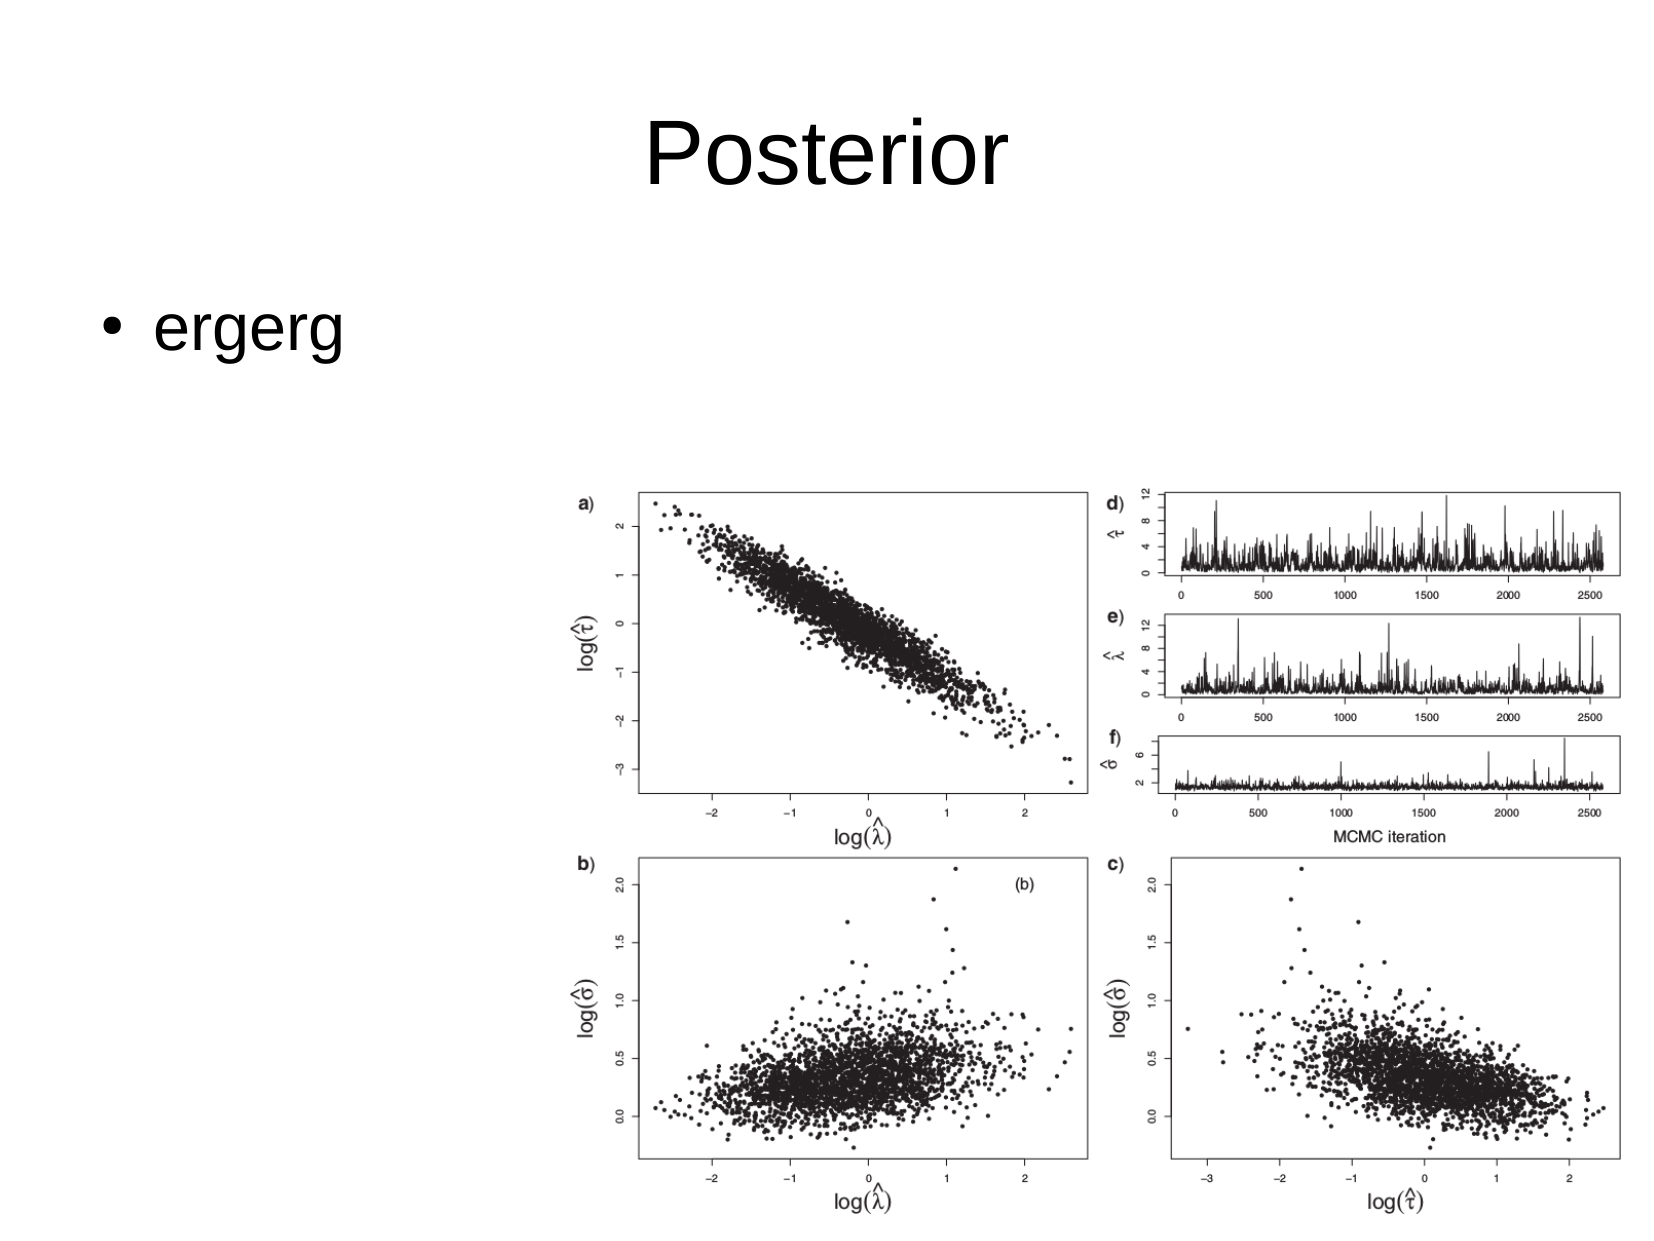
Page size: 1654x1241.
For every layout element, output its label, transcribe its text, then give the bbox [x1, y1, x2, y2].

picture [570, 488, 1621, 1216]
list ergerg [82, 290, 1571, 1010]
title Posterior [82, 49, 1571, 257]
